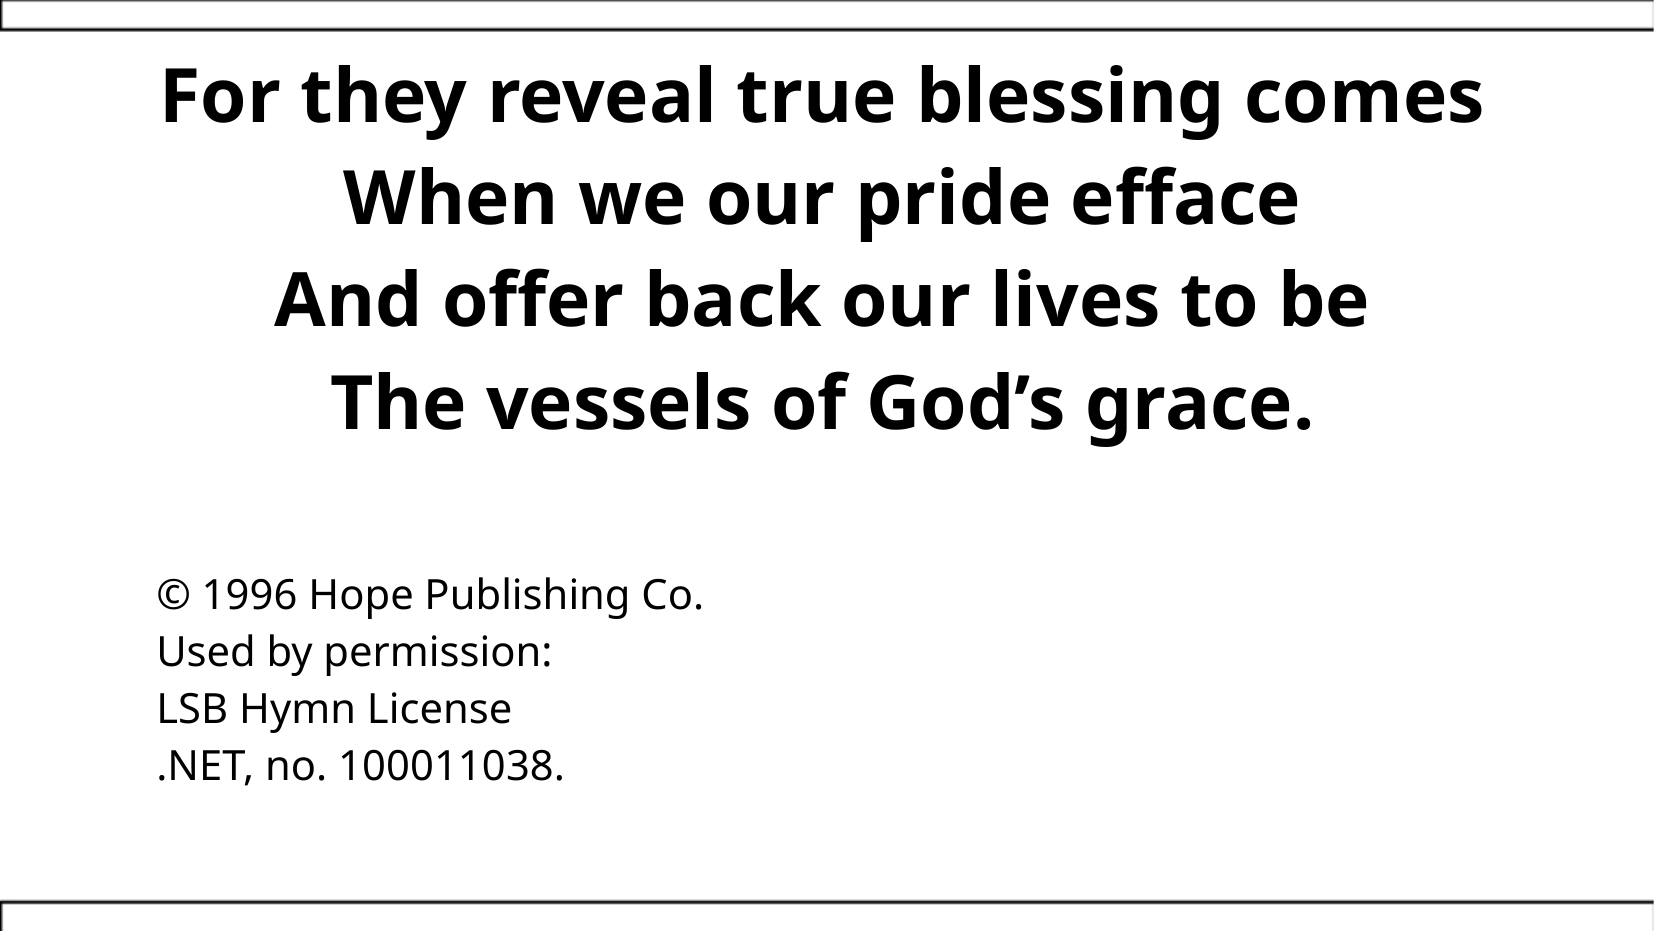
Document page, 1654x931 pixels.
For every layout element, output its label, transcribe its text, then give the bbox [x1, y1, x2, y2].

text_box For they reveal true blessing comes When we our pride efface And offer back our lives to be The vessels of God’s grace. © 1996 Hope Publishing Co. Used by permission: LSB Hymn License .NET, no. 100011038. [87, 34, 1558, 838]
picture [0, 0, 1654, 931]
